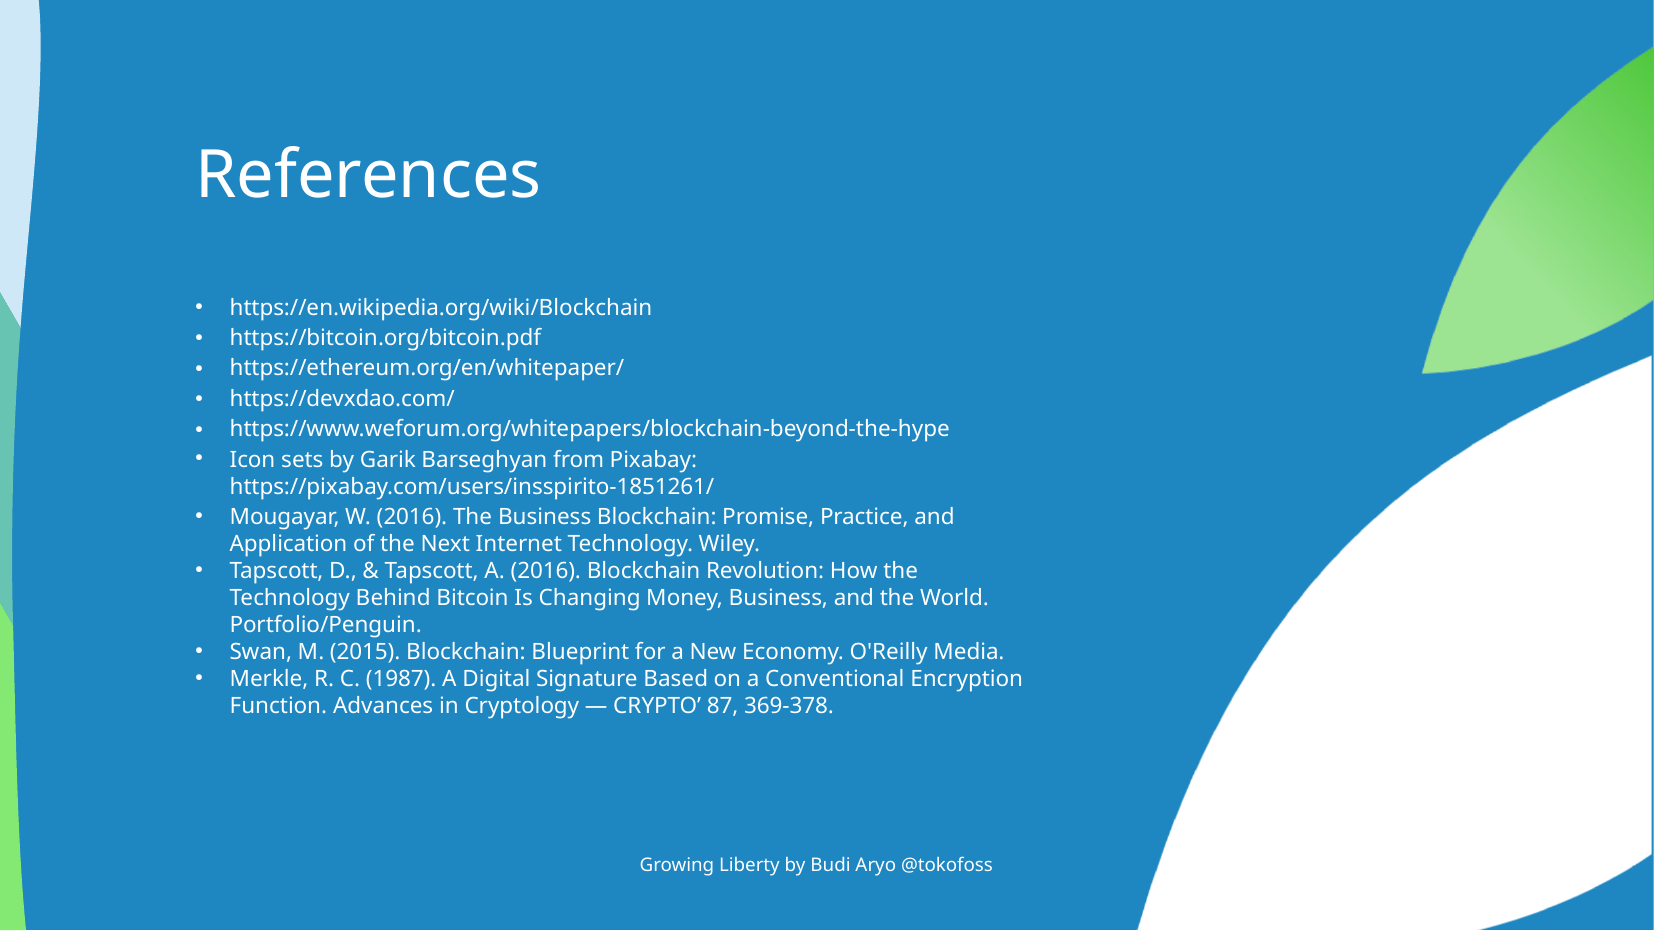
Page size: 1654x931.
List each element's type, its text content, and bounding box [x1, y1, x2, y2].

picture [1138, 47, 1654, 931]
text_box Growing Liberty by Budi Aryo @tokofoss [71, 845, 1561, 883]
text_box https://en.wikipedia.org/wiki/Blockchain https://bitcoin.org/bitcoin.pdf https://ethereum.org/en/whitepaper/ https://devxdao.com/ https://www.weforum.org/whitepapers/blockchain-beyond-the-hype Icon sets by Garik Barseghyan from Pixabay: https://pixabay.com/users/insspirito-1851261/ Mougayar, W. (2016). The Business Blockchain: Promise, Practice, and Application of the Next Internet Technology. Wiley. Tapscott, D., & Tapscott, A. (2016). Blockchain Revolution: How the Technology Behind Bitcoin Is Changing Money, Business, and the World. Portfolio/Penguin. Swan, M. (2015). Blockchain: Blueprint for a New Economy. O'Reilly Media. Merkle, R. C. (1987). A Digital Signature Based on a Conventional Encryption Function. Advances in Cryptology — CRYPTO’ 87, 369-378. [194, 292, 1035, 720]
text_box References [194, 131, 1110, 212]
